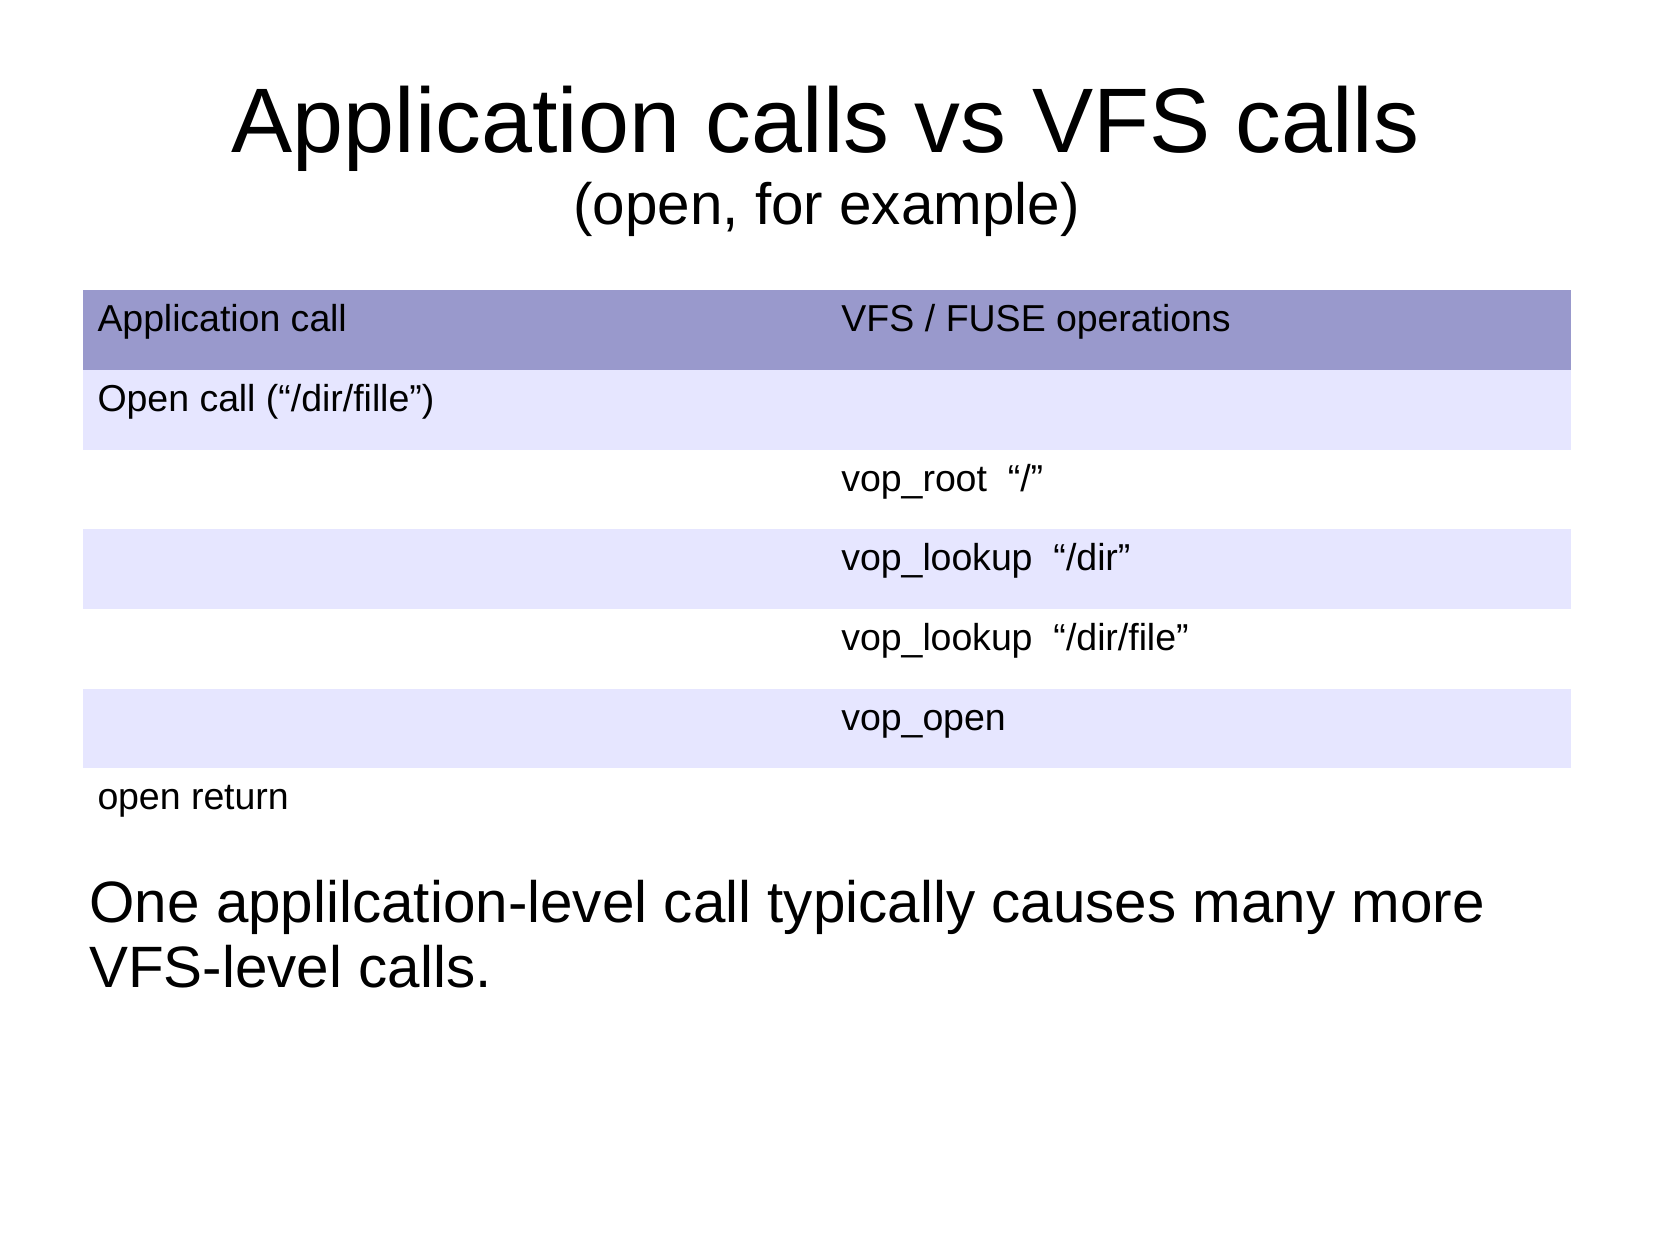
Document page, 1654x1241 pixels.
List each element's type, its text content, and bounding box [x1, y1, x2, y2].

table_cell Open call (“/dir/fille”) [83, 370, 827, 450]
table_cell vop_lookup “/dir/file” [827, 609, 1571, 689]
table_cell [83, 609, 827, 689]
table_header Application call [83, 290, 827, 370]
table_cell vop_lookup “/dir” [827, 529, 1571, 609]
table_cell [83, 450, 827, 529]
table_header VFS / FUSE operations [827, 290, 1571, 370]
table_cell [827, 370, 1571, 450]
table_cell [83, 689, 827, 768]
table_cell [83, 529, 827, 609]
title Application calls vs VFS calls (open, for example) [82, 49, 1571, 257]
table_cell open return [83, 768, 827, 848]
table_cell vop_open [827, 689, 1571, 768]
text_box One applilcation-level call typically causes many more VFS-level calls. [75, 862, 1538, 1008]
table_cell vop_root “/” [827, 450, 1571, 529]
table_cell [827, 768, 1571, 848]
